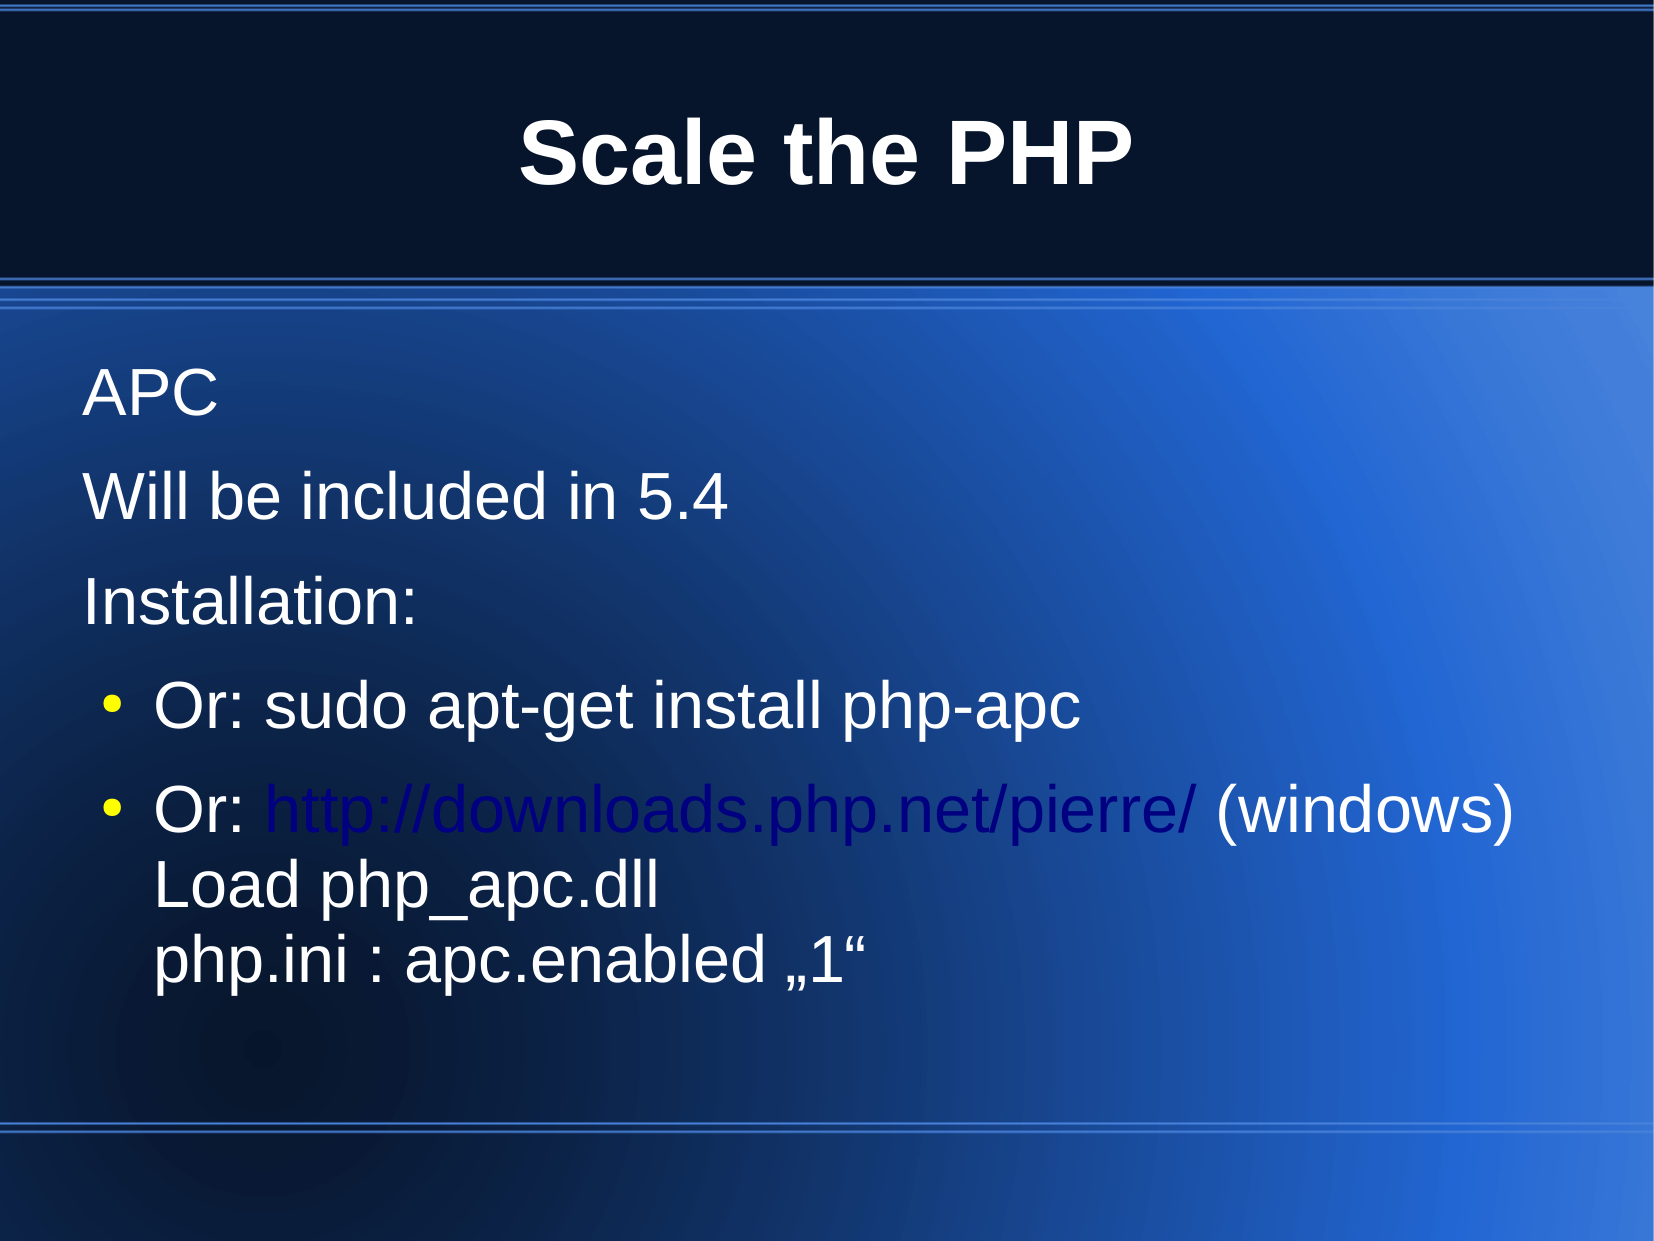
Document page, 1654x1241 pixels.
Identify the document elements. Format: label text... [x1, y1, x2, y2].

list APC Will be included in 5.4 Installation: Or: sudo apt-get install php-apc Or: http://downloads.php.net/pierre/ (windows) Load php_apc.dll php.ini : apc.enabled „1“ [82, 355, 1565, 1174]
picture [0, 0, 1654, 1241]
title Scale the PHP [82, 49, 1571, 257]
